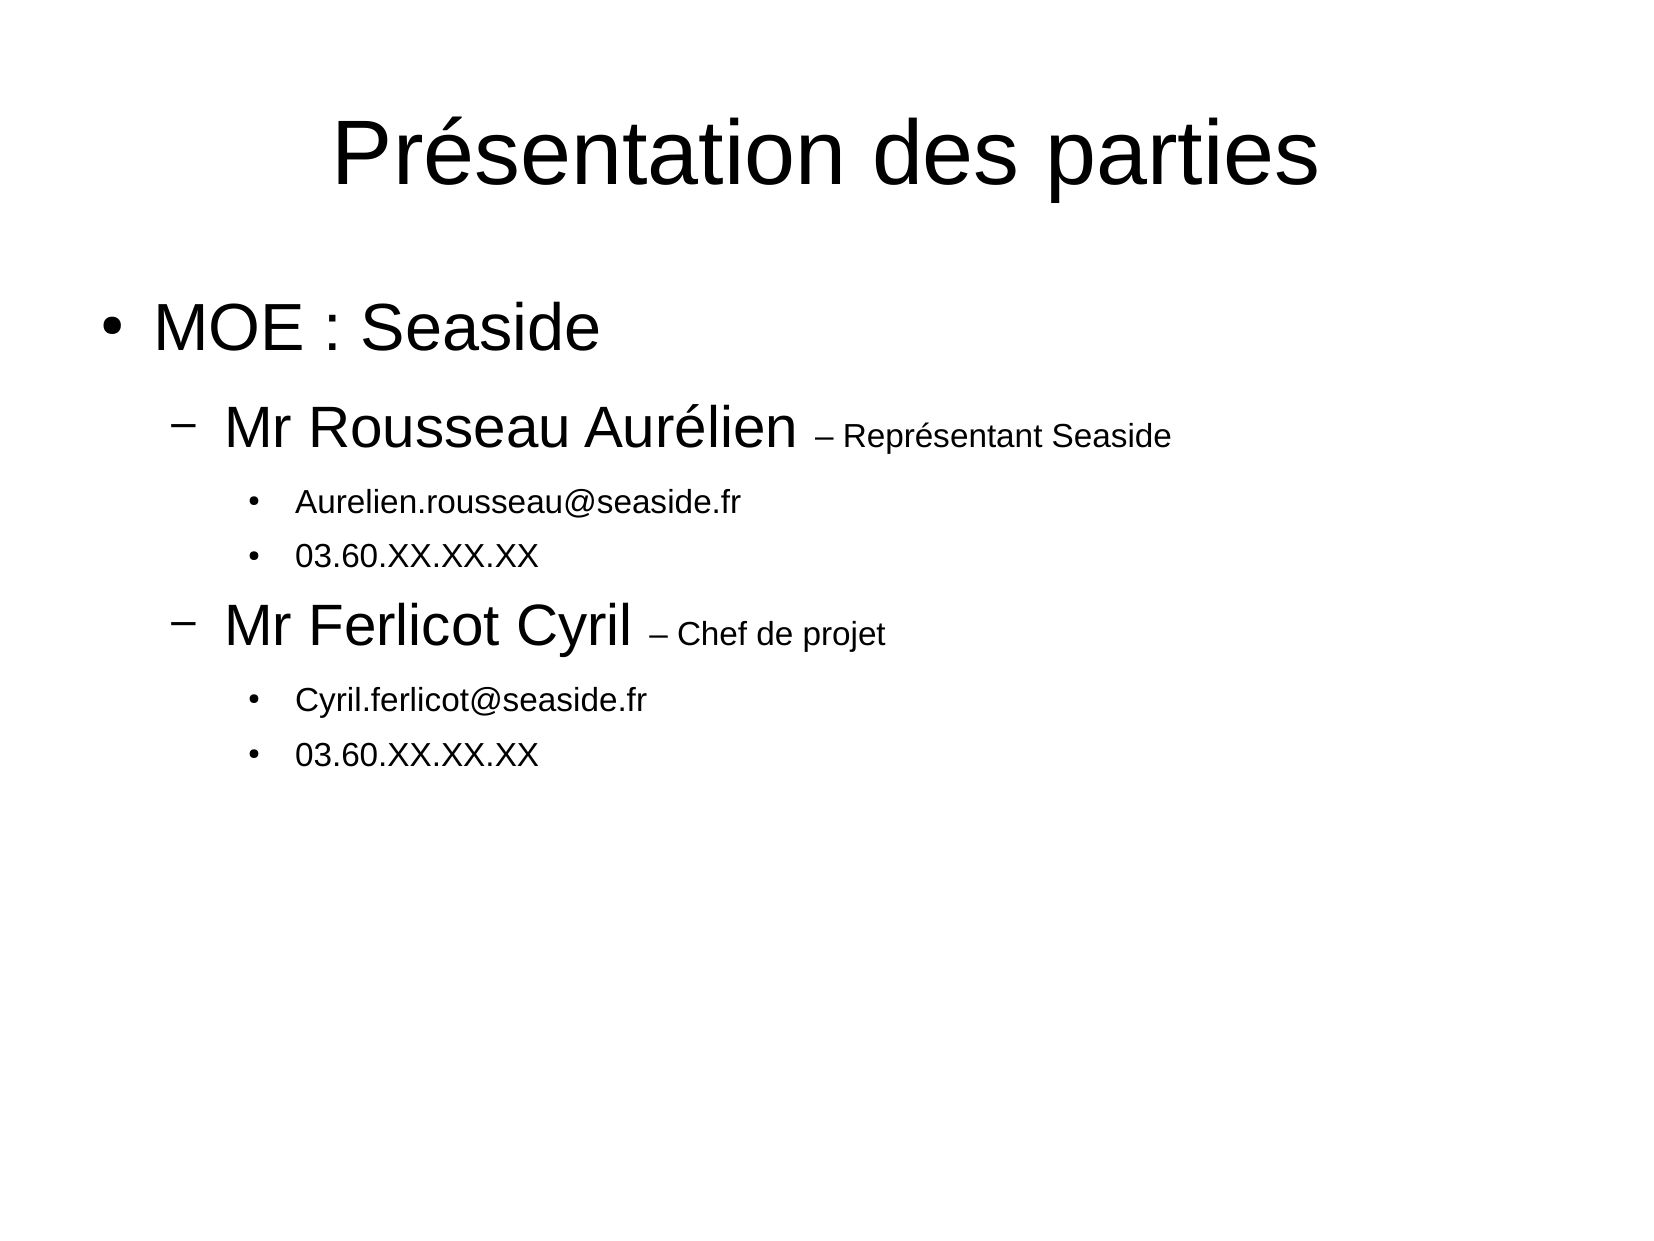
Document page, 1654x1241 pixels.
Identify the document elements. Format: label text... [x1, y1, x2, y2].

title Présentation des parties [82, 49, 1571, 257]
list MOE : Seaside Mr Rousseau Aurélien – Représentant Seaside Aurelien.rousseau@seaside.fr 03.60.XX.XX.XX Mr Ferlicot Cyril – Chef de projet Cyril.ferlicot@seaside.fr 03.60.XX.XX.XX [82, 290, 1571, 1010]
